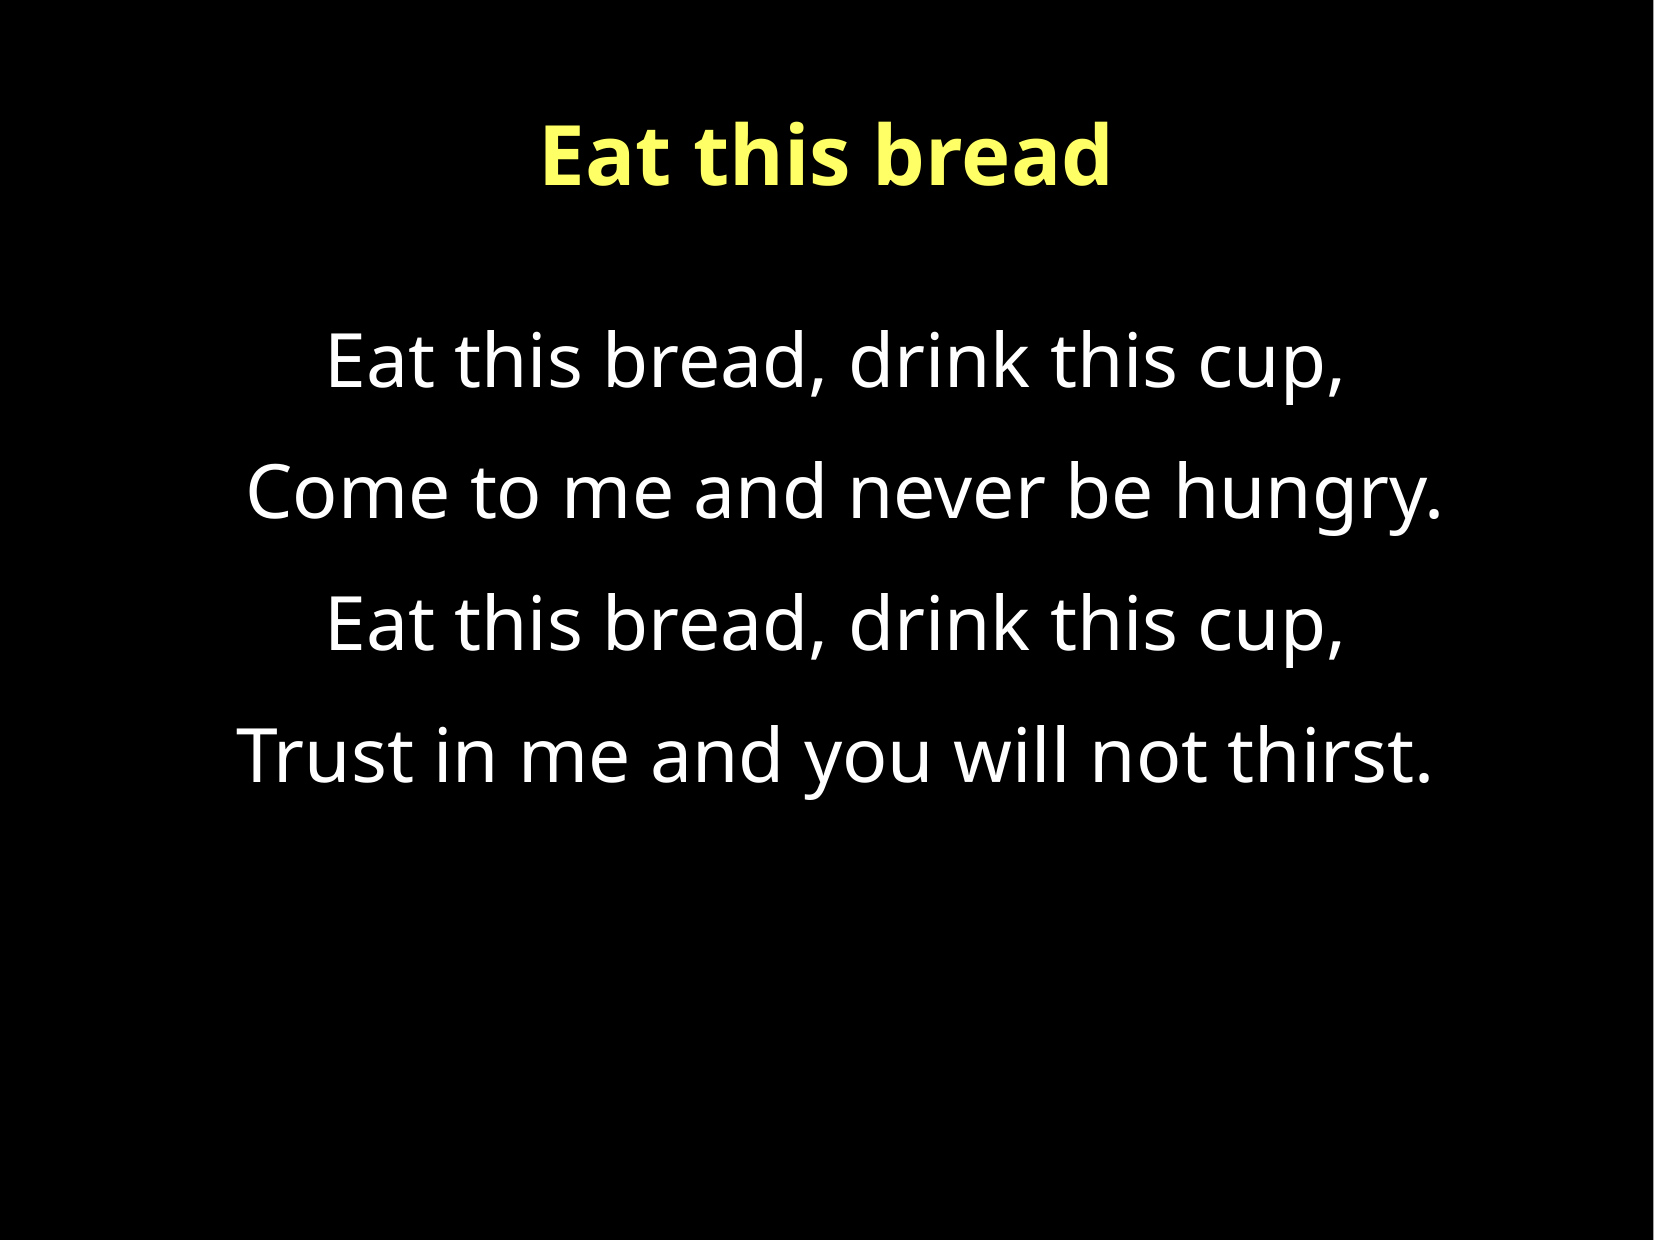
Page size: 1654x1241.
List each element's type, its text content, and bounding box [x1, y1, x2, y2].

list Eat this bread, drink this cup, Come to me and never be hungry. Eat this bread, drink this cup, Trust in me and you will not thirst. [0, 307, 1654, 1027]
title Eat this bread [0, 49, 1654, 257]
